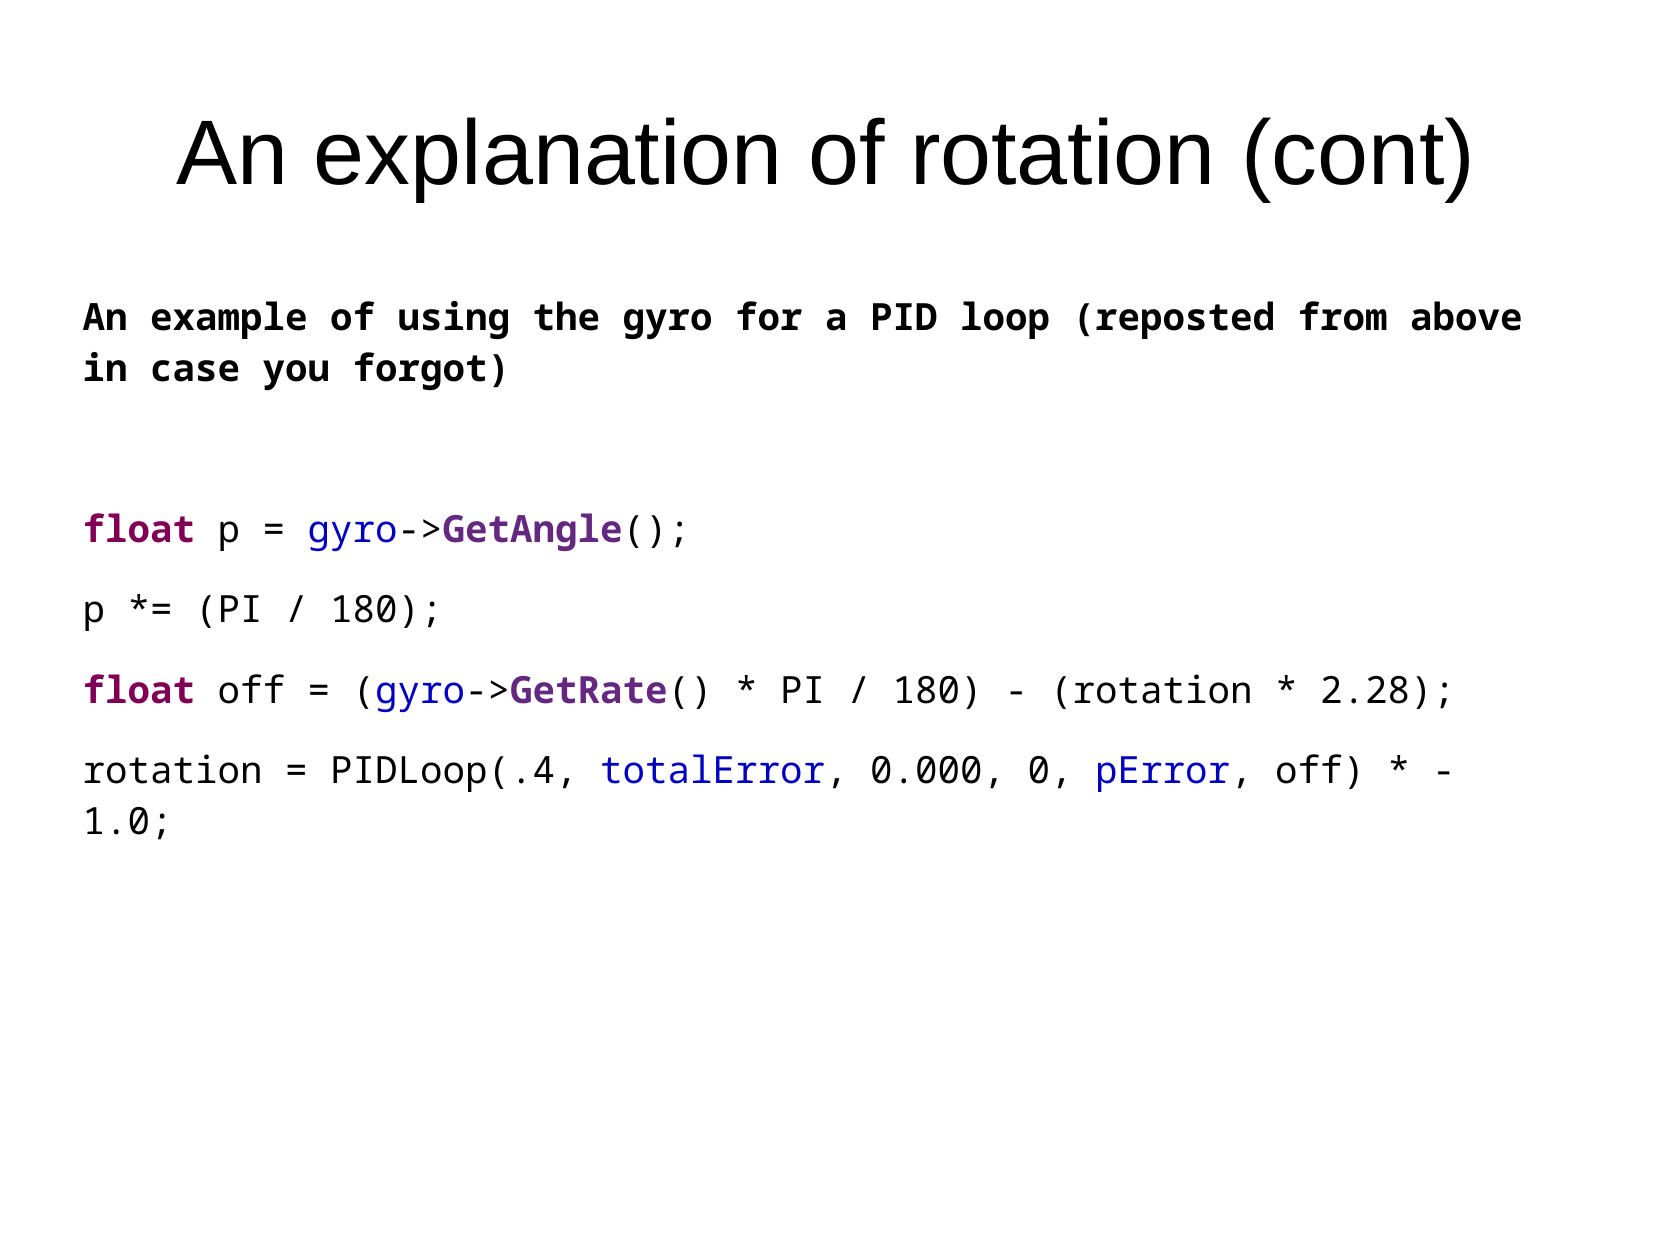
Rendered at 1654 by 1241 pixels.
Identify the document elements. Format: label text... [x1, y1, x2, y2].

list An example of using the gyro for a PID loop (reposted from above in case you forgot) float p = gyro->GetAngle(); p *= (PI / 180); float off = (gyro->GetRate() * PI / 180) - (rotation * 2.28); rotation = PIDLoop(.4, totalError, 0.000, 0, pError, off) * -1.0; [82, 290, 1538, 1010]
title An explanation of rotation (cont) [82, 49, 1571, 257]
